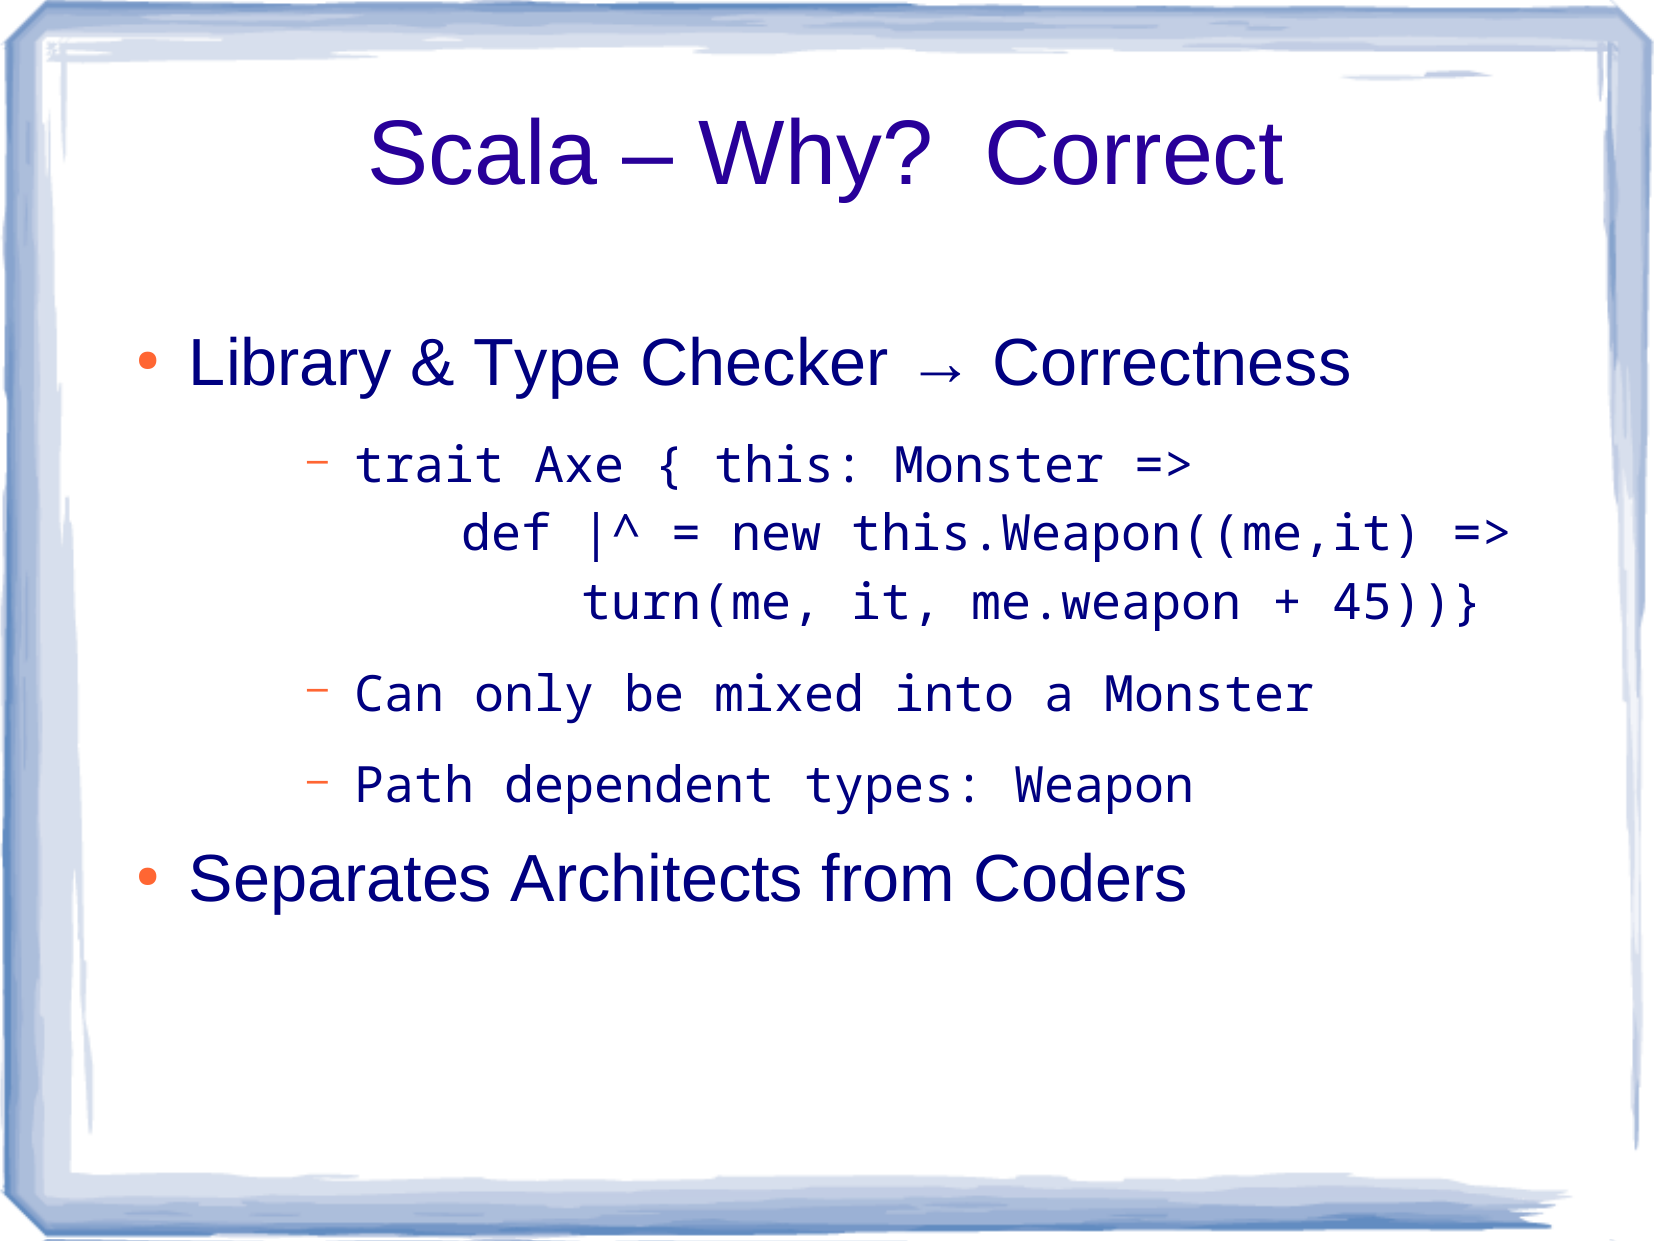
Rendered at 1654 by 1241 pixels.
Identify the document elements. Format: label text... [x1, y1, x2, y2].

title Scala – Why? Correct [82, 56, 1571, 250]
picture [0, 0, 1654, 1241]
list Library & Type Checker → Correctness trait Axe { this: Monster => def |^ = new this.Weapon((me,it) => turn(me, it, me.weapon + 45))} Can only be mixed into a Monster Path dependent types: Weapon Separates Architects from Coders [118, 324, 1571, 1129]
